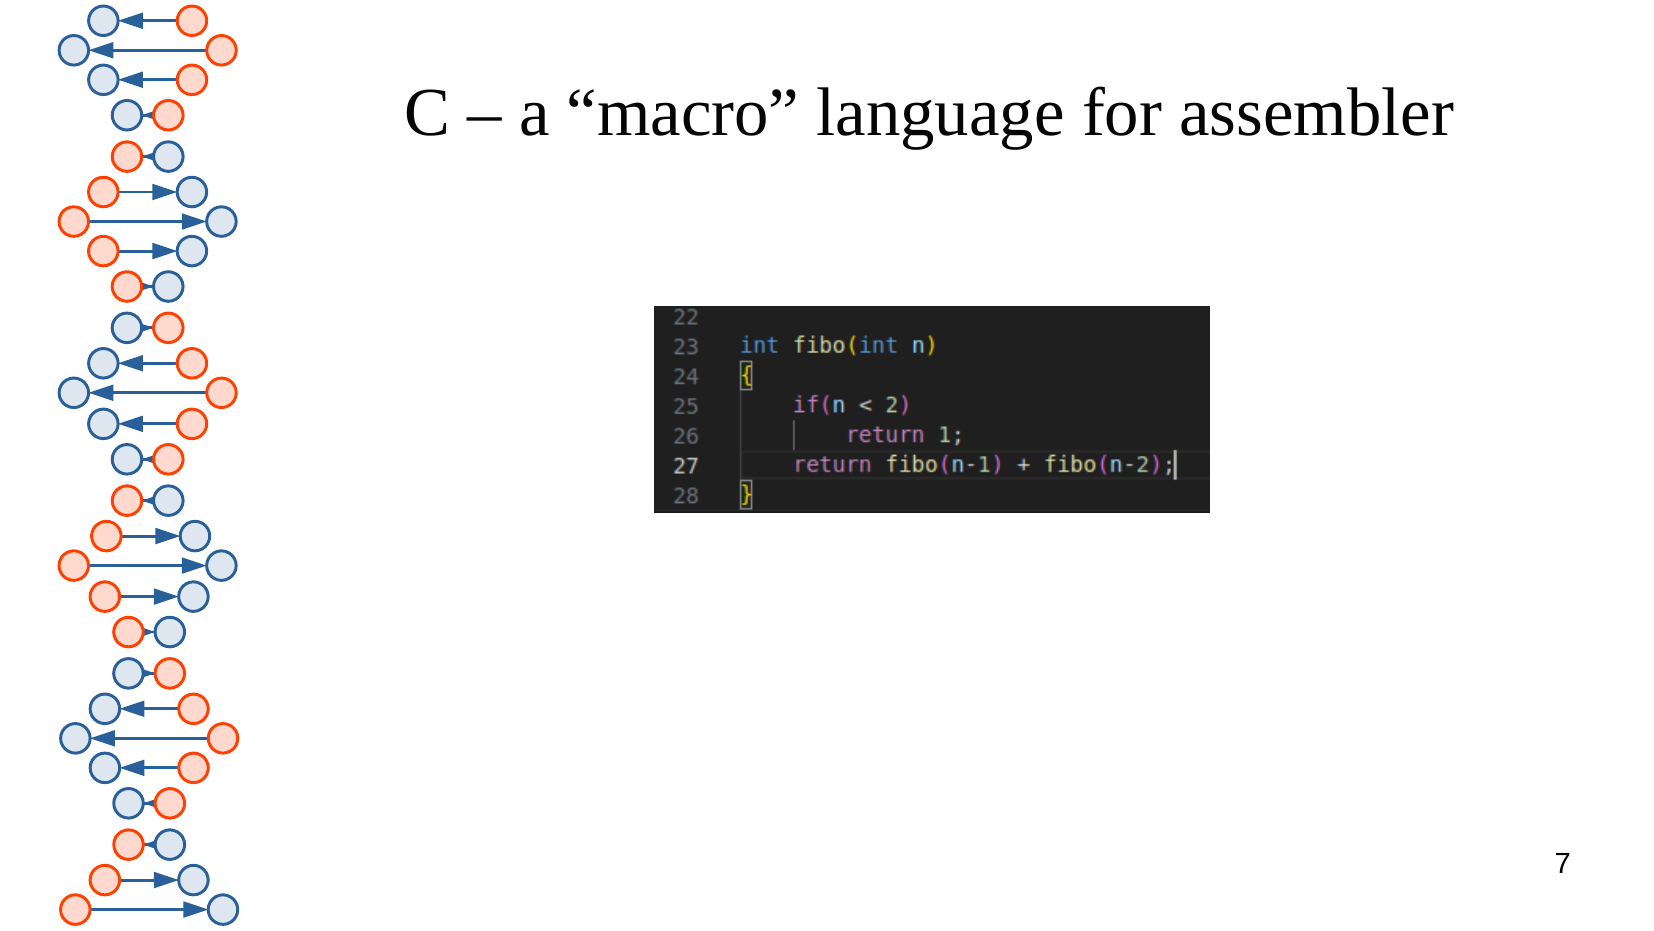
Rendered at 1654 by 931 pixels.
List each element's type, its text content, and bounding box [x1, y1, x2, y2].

picture [654, 306, 1210, 513]
title C – a “macro” language for assembler [265, 35, 1595, 189]
